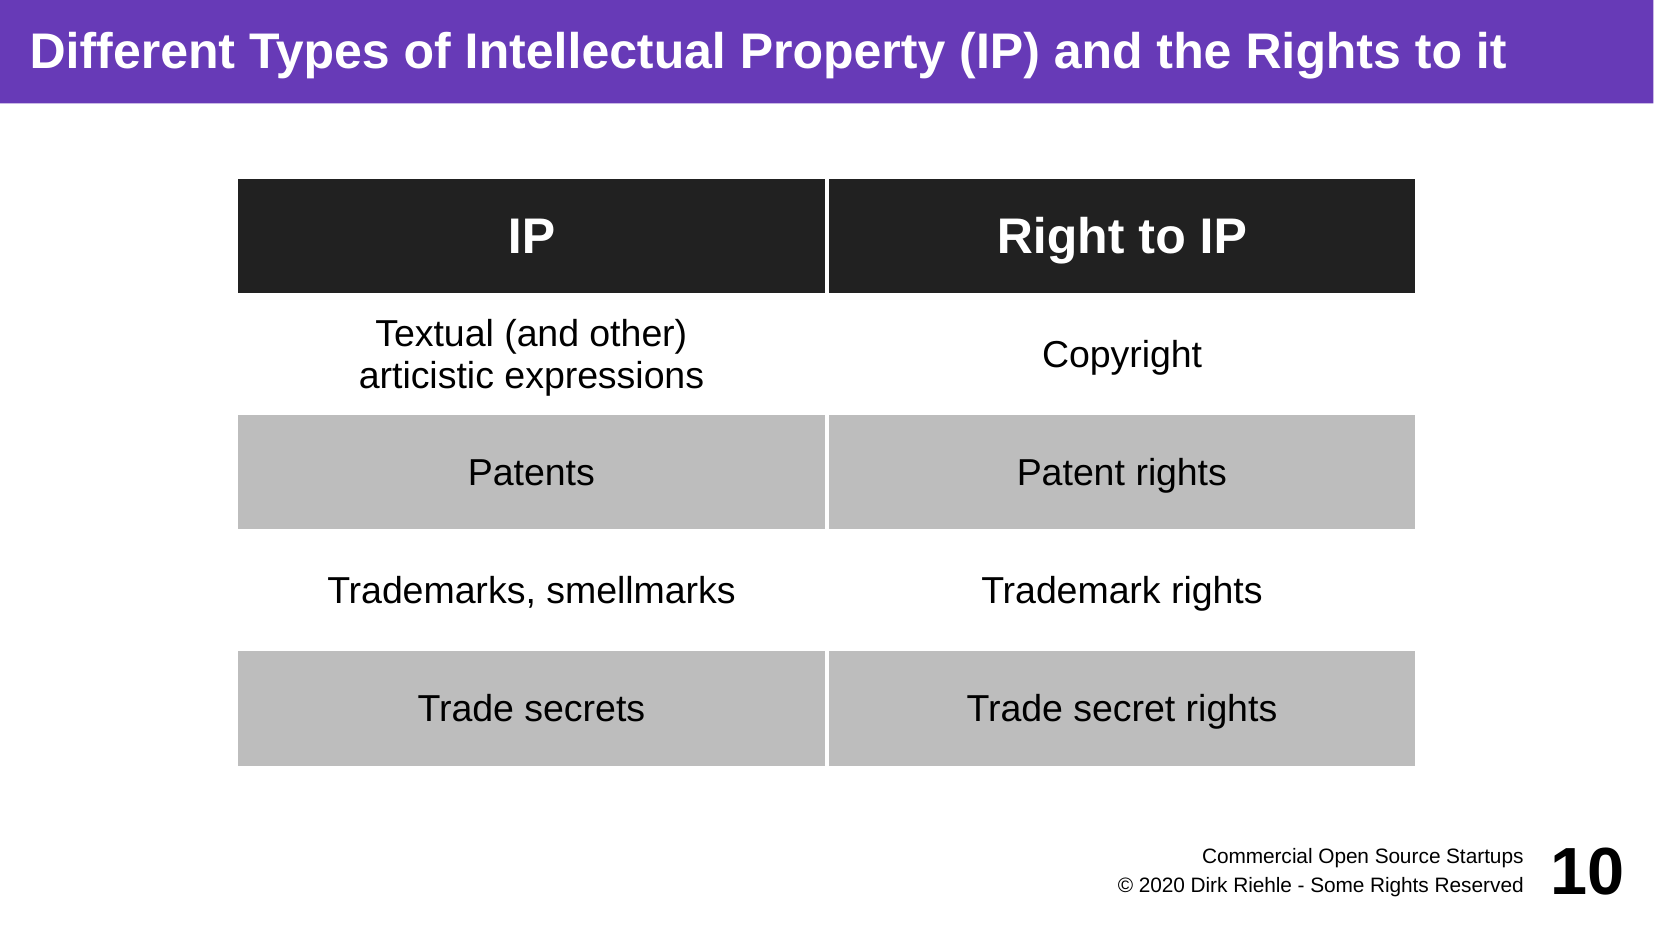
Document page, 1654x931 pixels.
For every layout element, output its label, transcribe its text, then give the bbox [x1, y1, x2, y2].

table_cell Trademark rights [829, 533, 1415, 647]
table_cell Patents [238, 415, 825, 529]
table_header Right to IP [829, 179, 1415, 293]
table_cell Trade secret rights [829, 651, 1415, 766]
table_header IP [238, 179, 825, 293]
table_cell Trademarks, smellmarks [238, 533, 825, 647]
title Different Types of Intellectual Property (IP) and the Rights to it [0, 0, 1654, 104]
table_cell Patent rights [829, 415, 1415, 529]
table_cell Trade secrets [238, 651, 825, 766]
table_cell Copyright [829, 297, 1415, 411]
table_cell Textual (and other) articistic expressions [238, 297, 825, 411]
